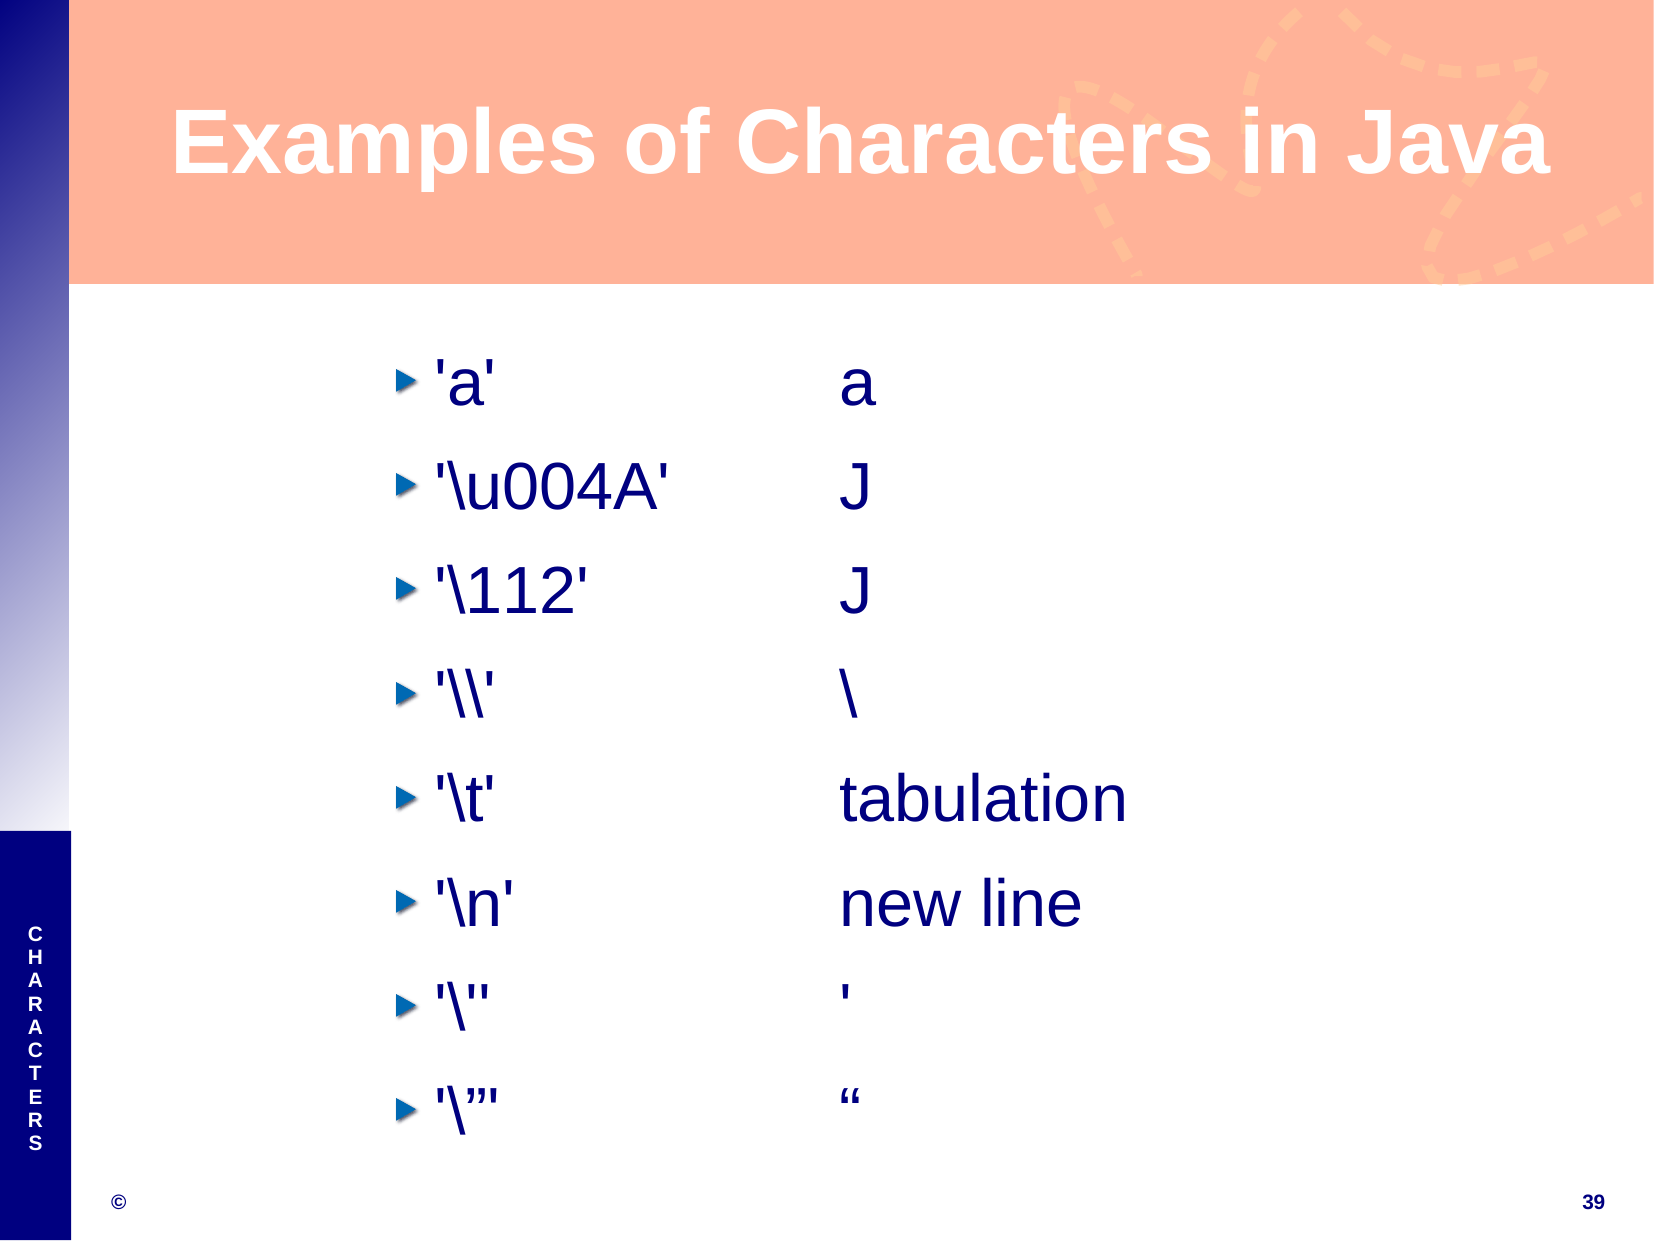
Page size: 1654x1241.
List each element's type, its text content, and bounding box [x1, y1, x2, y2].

title Examples of Characters in Java [106, 37, 1617, 246]
text_box C H A R A C T E R S [0, 830, 71, 1241]
list 'a' a '\u004A' J '\112' J '\\' \ '\t' tabulation '\n' new line '\'' ' '\”' “ [363, 344, 1225, 1149]
